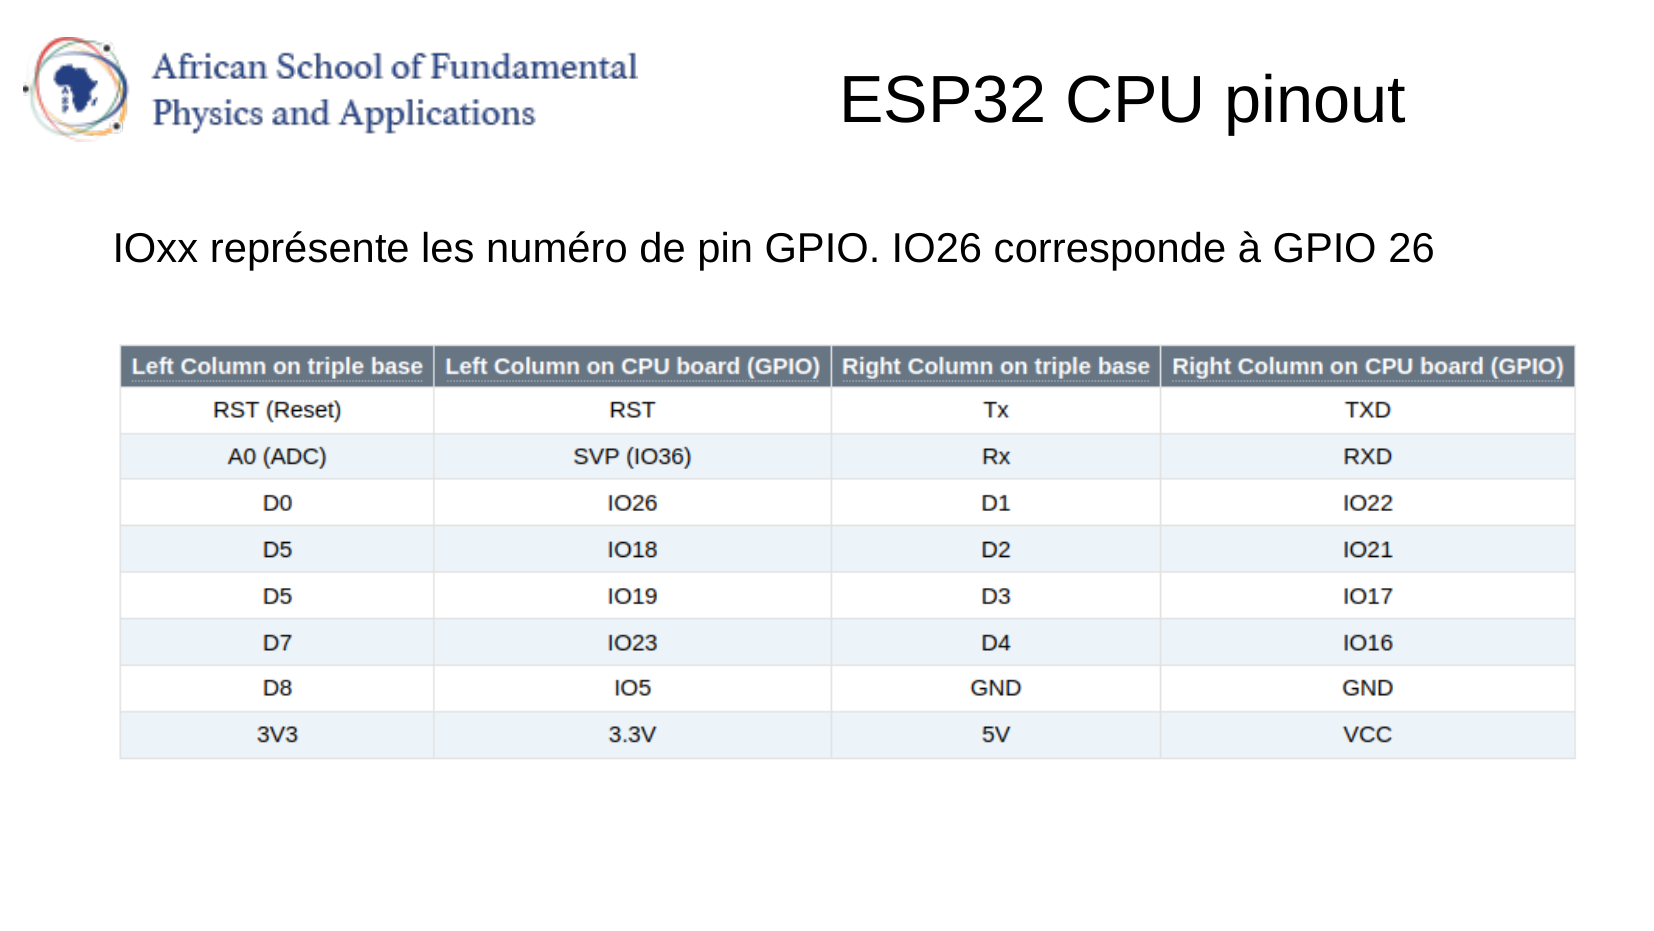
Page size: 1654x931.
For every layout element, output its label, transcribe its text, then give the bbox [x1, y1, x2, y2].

title ESP32 CPU pinout [635, 21, 1610, 177]
list IOxx représente les numéro de pin GPIO. IO26 corresponde à GPIO 26 [112, 225, 1601, 765]
picture [23, 37, 635, 142]
